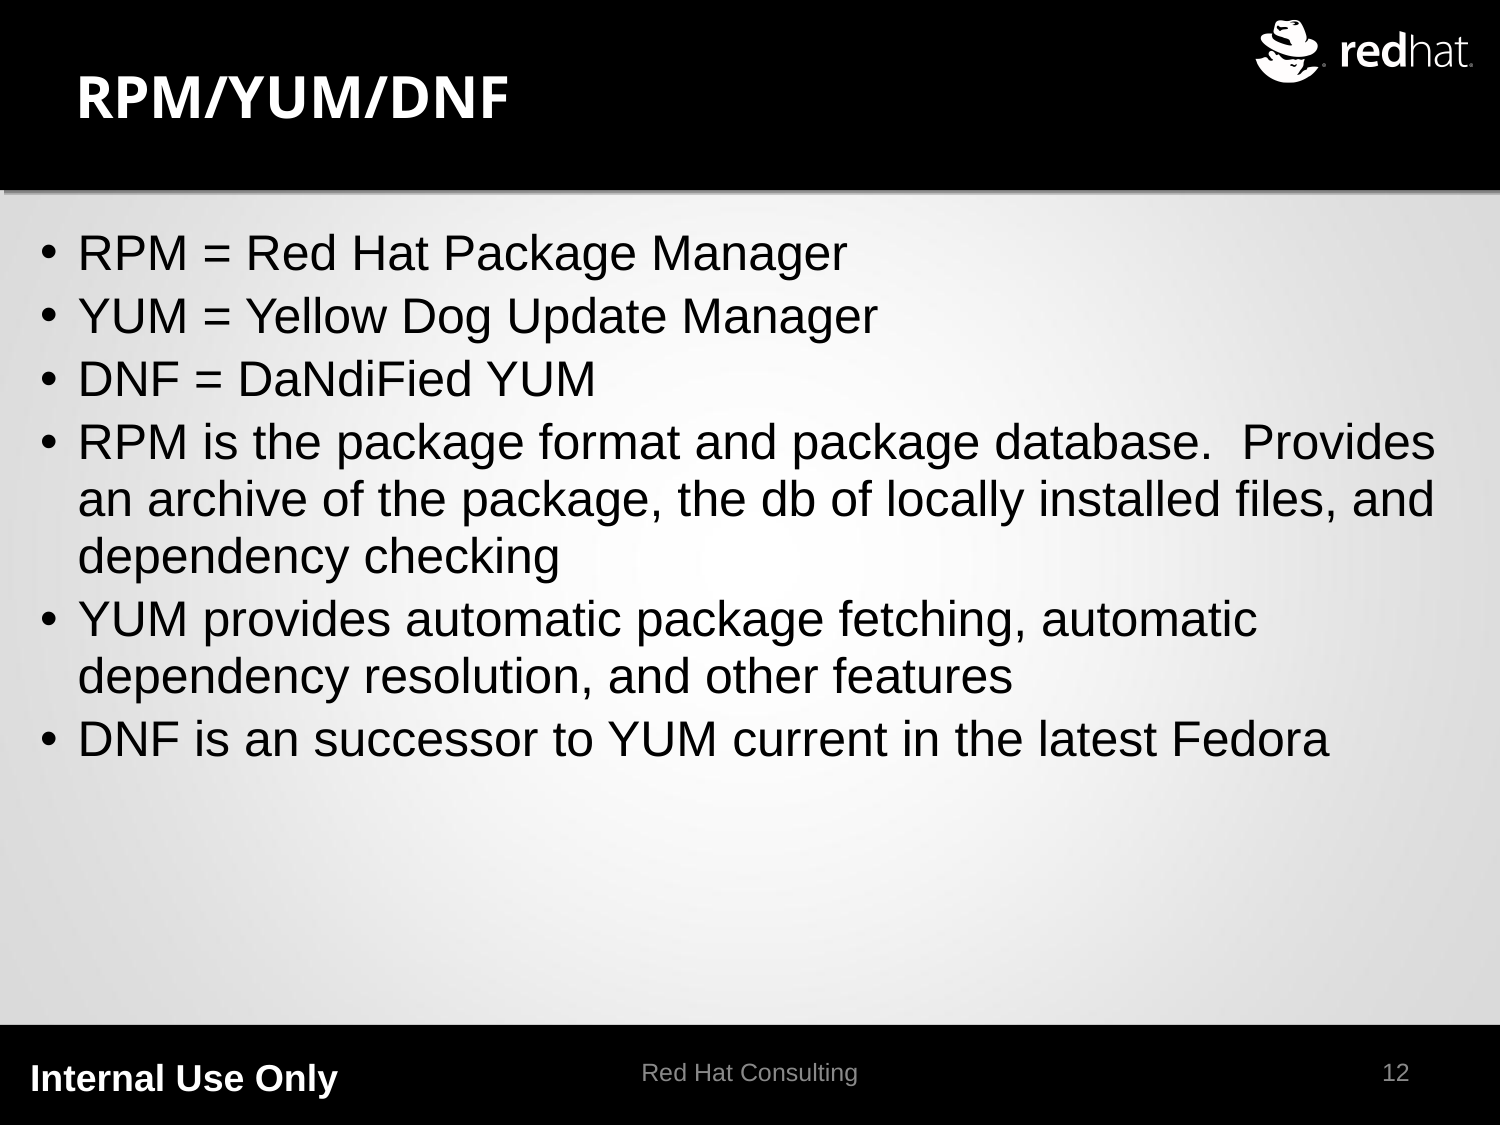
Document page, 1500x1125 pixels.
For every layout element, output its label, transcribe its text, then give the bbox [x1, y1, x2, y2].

picture [1254, 12, 1476, 88]
text_box Red Hat Consulting [512, 1042, 988, 1103]
picture [0, 191, 1500, 1024]
list RPM = Red Hat Package Manager YUM = Yellow Dog Update Manager DNF = DaNdiFied YUM RPM is the package format and package database. Provides an archive of the package, the db of locally installed files, and dependency checking YUM provides automatic package fetching, automatic dependency resolution, and other features DNF is an successor to YUM current in the latest Fedora [24, 216, 1471, 992]
title RPM/YUM/DNF [0, 0, 1234, 191]
text_box <number> [1257, 1042, 1426, 1103]
